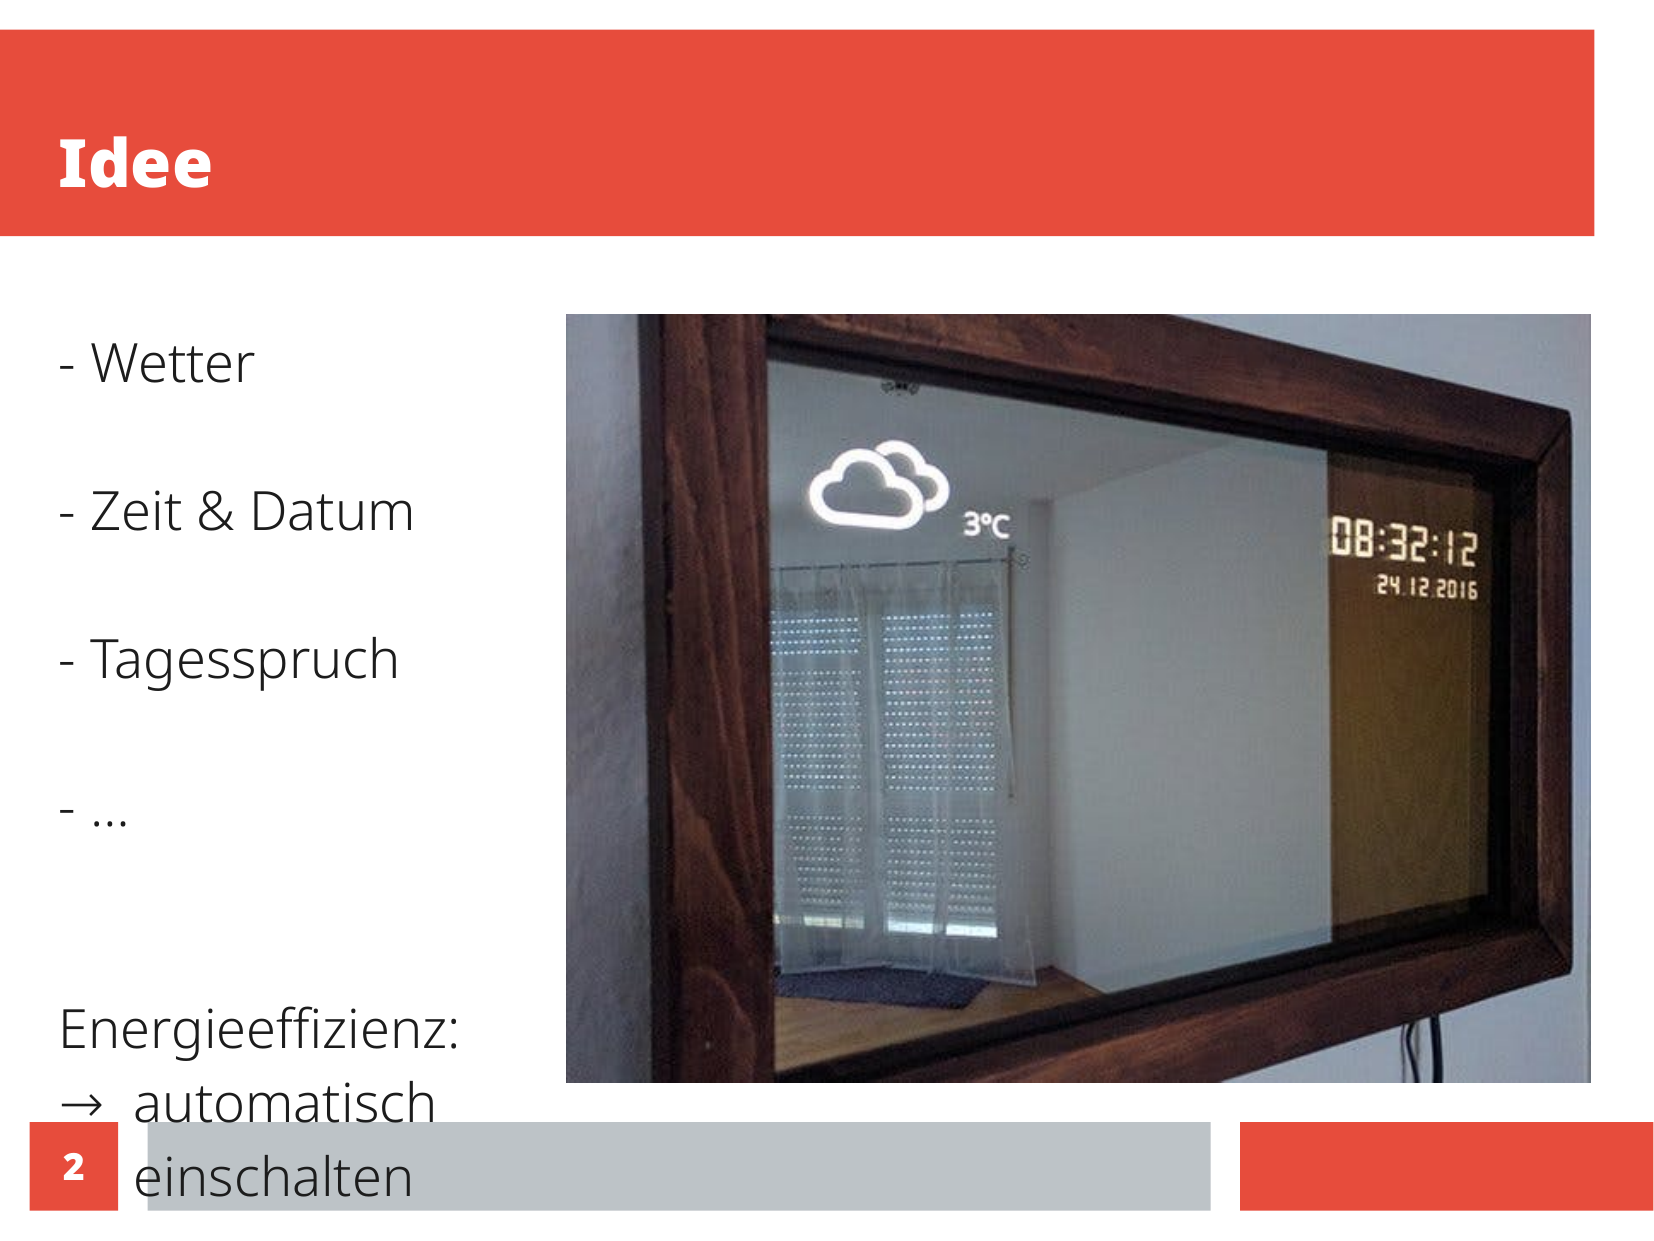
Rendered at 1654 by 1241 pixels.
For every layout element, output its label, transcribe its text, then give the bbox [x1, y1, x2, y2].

picture [566, 314, 1591, 1083]
title Idee [59, 59, 1595, 207]
subtitle - Wetter - Zeit & Datum - Tagesspruch - … Energieeffizienz: → automatisch einschalten [59, 324, 1565, 1093]
